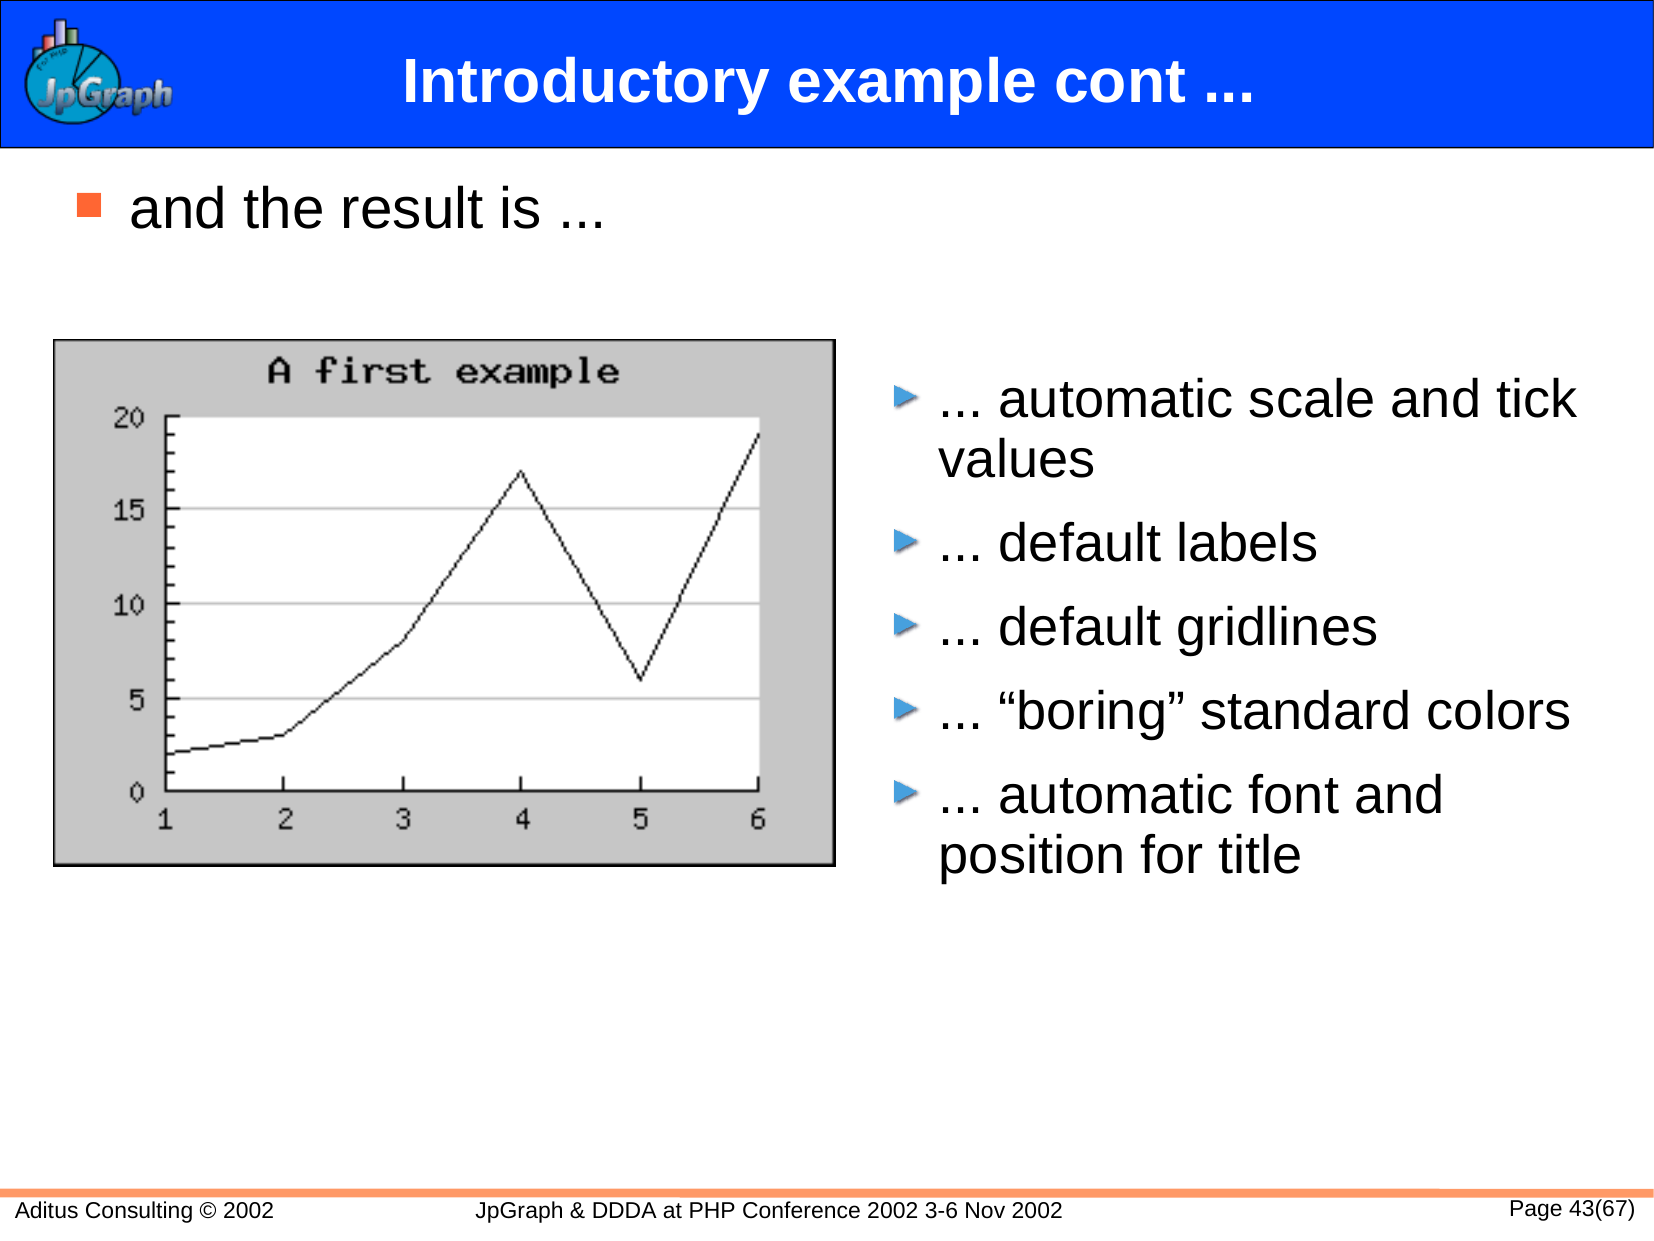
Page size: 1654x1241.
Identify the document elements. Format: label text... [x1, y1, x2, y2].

picture [891, 694, 922, 724]
picture [891, 382, 922, 412]
picture [891, 526, 922, 557]
list and the result is ... [59, 177, 1575, 340]
picture [891, 777, 922, 808]
text_box ... automatic scale and tick values ... default labels ... default gridlines ... “boring” standard colors ... automatic font and position for title [797, 369, 1595, 886]
picture [891, 610, 922, 640]
picture [20, 17, 123, 128]
picture [53, 339, 836, 867]
title Introductory example cont ... [123, 0, 1536, 163]
